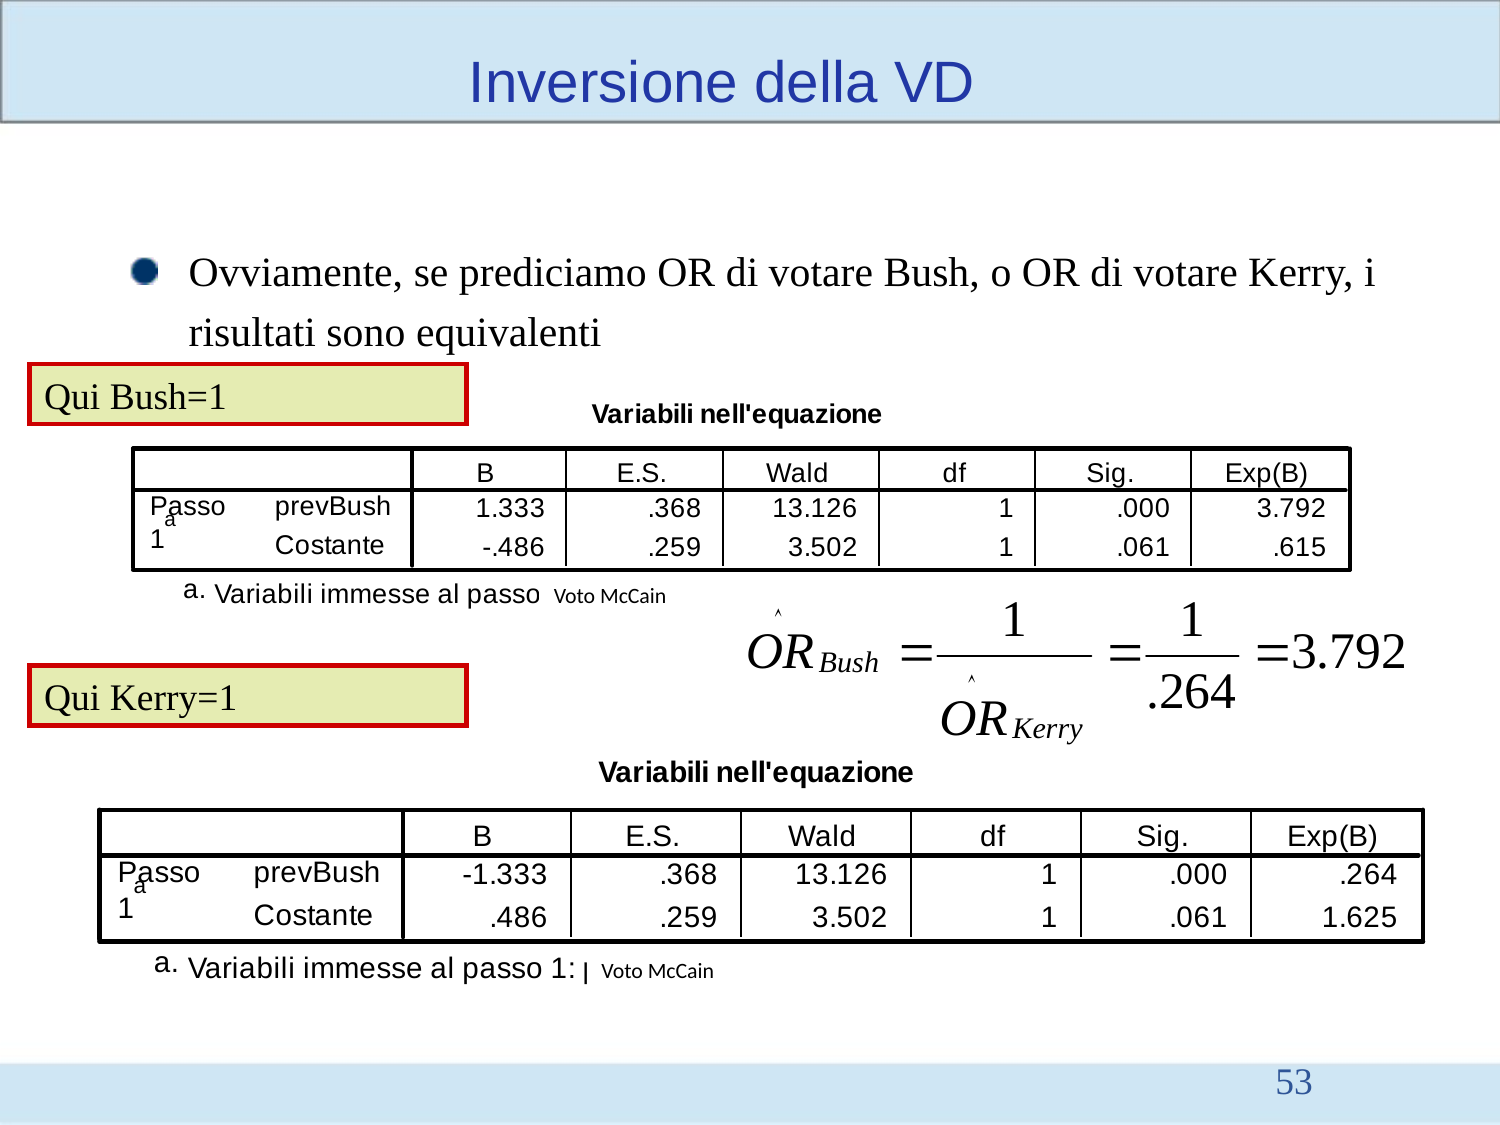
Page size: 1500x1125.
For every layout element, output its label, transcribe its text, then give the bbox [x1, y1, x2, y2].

text_box Qui Kerry=1 [29, 665, 467, 726]
title Inversione della VD [47, 7, 1398, 152]
slide_number [1074, 1024, 1425, 1103]
text_box Qui Bush=1 [29, 364, 467, 425]
text_box Voto McCain [539, 574, 715, 616]
chart [740, 583, 1417, 757]
text_box Ovviamente, se prediciamo OR di votare Bush, o OR di votare Kerry, i risultati sono equivalenti [112, 227, 1412, 363]
text_box Voto McCain [586, 949, 729, 991]
picture [0, 0, 1500, 1125]
